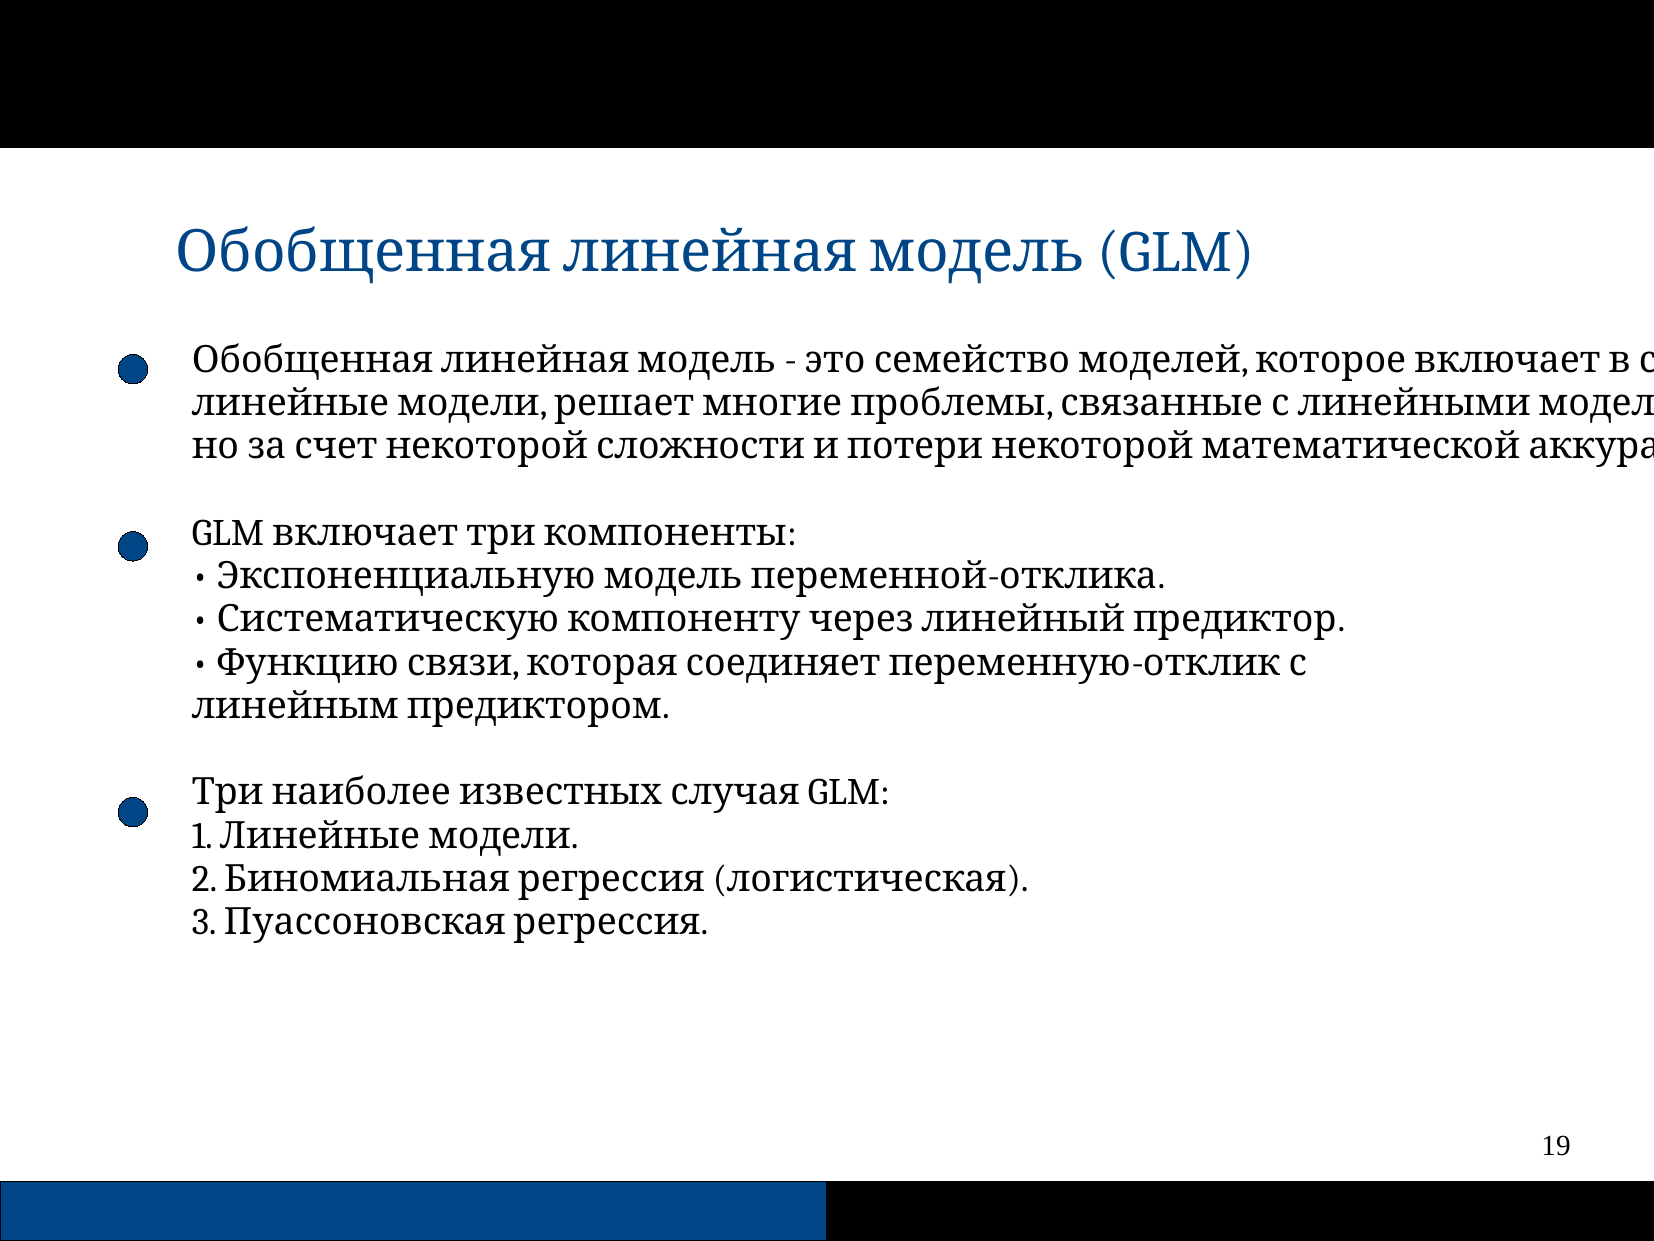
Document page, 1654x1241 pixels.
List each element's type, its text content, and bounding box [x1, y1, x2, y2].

text_box [118, 531, 148, 562]
text_box [0, 1181, 1654, 1241]
text_box [118, 797, 148, 827]
text_box [118, 354, 148, 384]
text_box Обобщенная линейная модель (GLM) [160, 211, 1300, 299]
text_box [0, 0, 1654, 148]
text_box Обобщенная линейная модель - это семейство моделей, которое включает в себя линейные модели, решает многие проблемы, связанные с линейными моделями, но за счет некоторой сложности и потери некоторой математической аккуратности GLM включает три компоненты: • Экспоненциальную модель переменной-отклика. • Систематическую компоненту через линейный предиктор. • Функцию связи, которая соединяет переменную-отклик с линейным предиктором. Три наиболее известных случая GLM: 1. Линейные модели. 2. Биномиальная регрессия (логистическая). 3. Пуассоновская регрессия. [177, 330, 1642, 1094]
